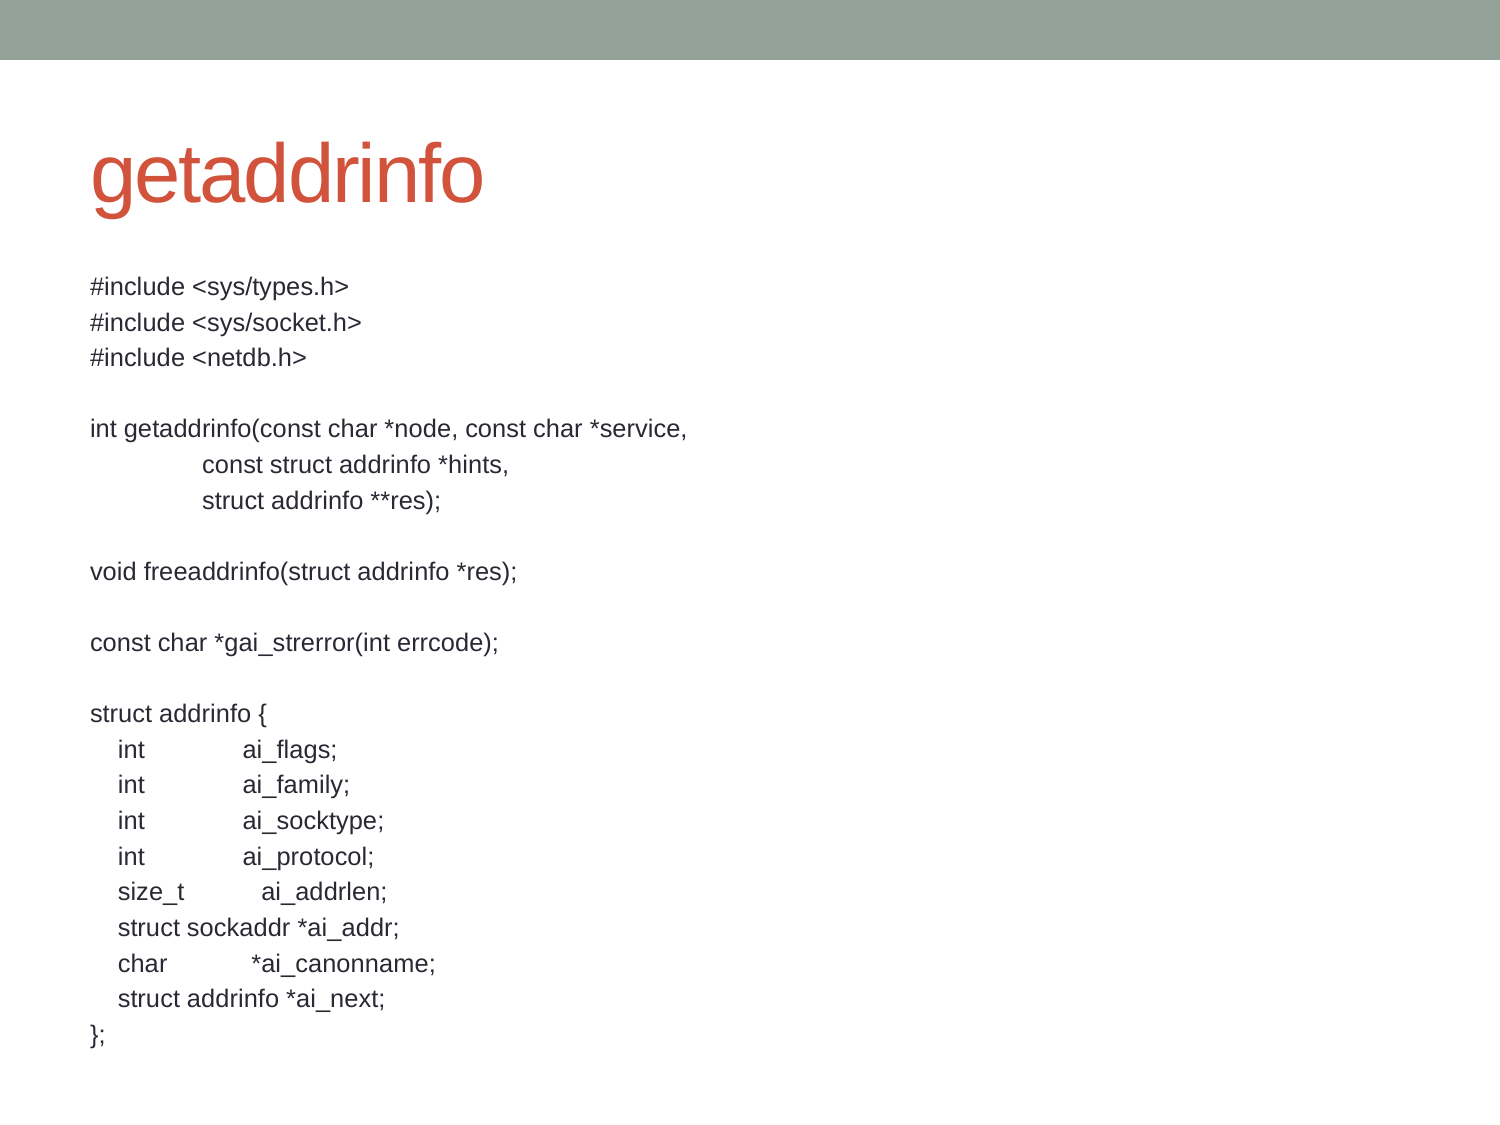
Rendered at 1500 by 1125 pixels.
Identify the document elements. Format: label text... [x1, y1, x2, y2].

title getaddrinfo [75, 87, 1425, 250]
list #include <sys/types.h> #include <sys/socket.h> #include <netdb.h> int getaddrinfo(const char *node, const char *service, const struct addrinfo *hints, struct addrinfo **res); void freeaddrinfo(struct addrinfo *res); const char *gai_strerror(int errcode); struct addrinfo { int ai_flags; int ai_family; int ai_socktype; int ai_protocol; size_t ai_addrlen; struct sockaddr *ai_addr; char *ai_canonname; struct addrinfo *ai_next; }; [75, 262, 1425, 1063]
